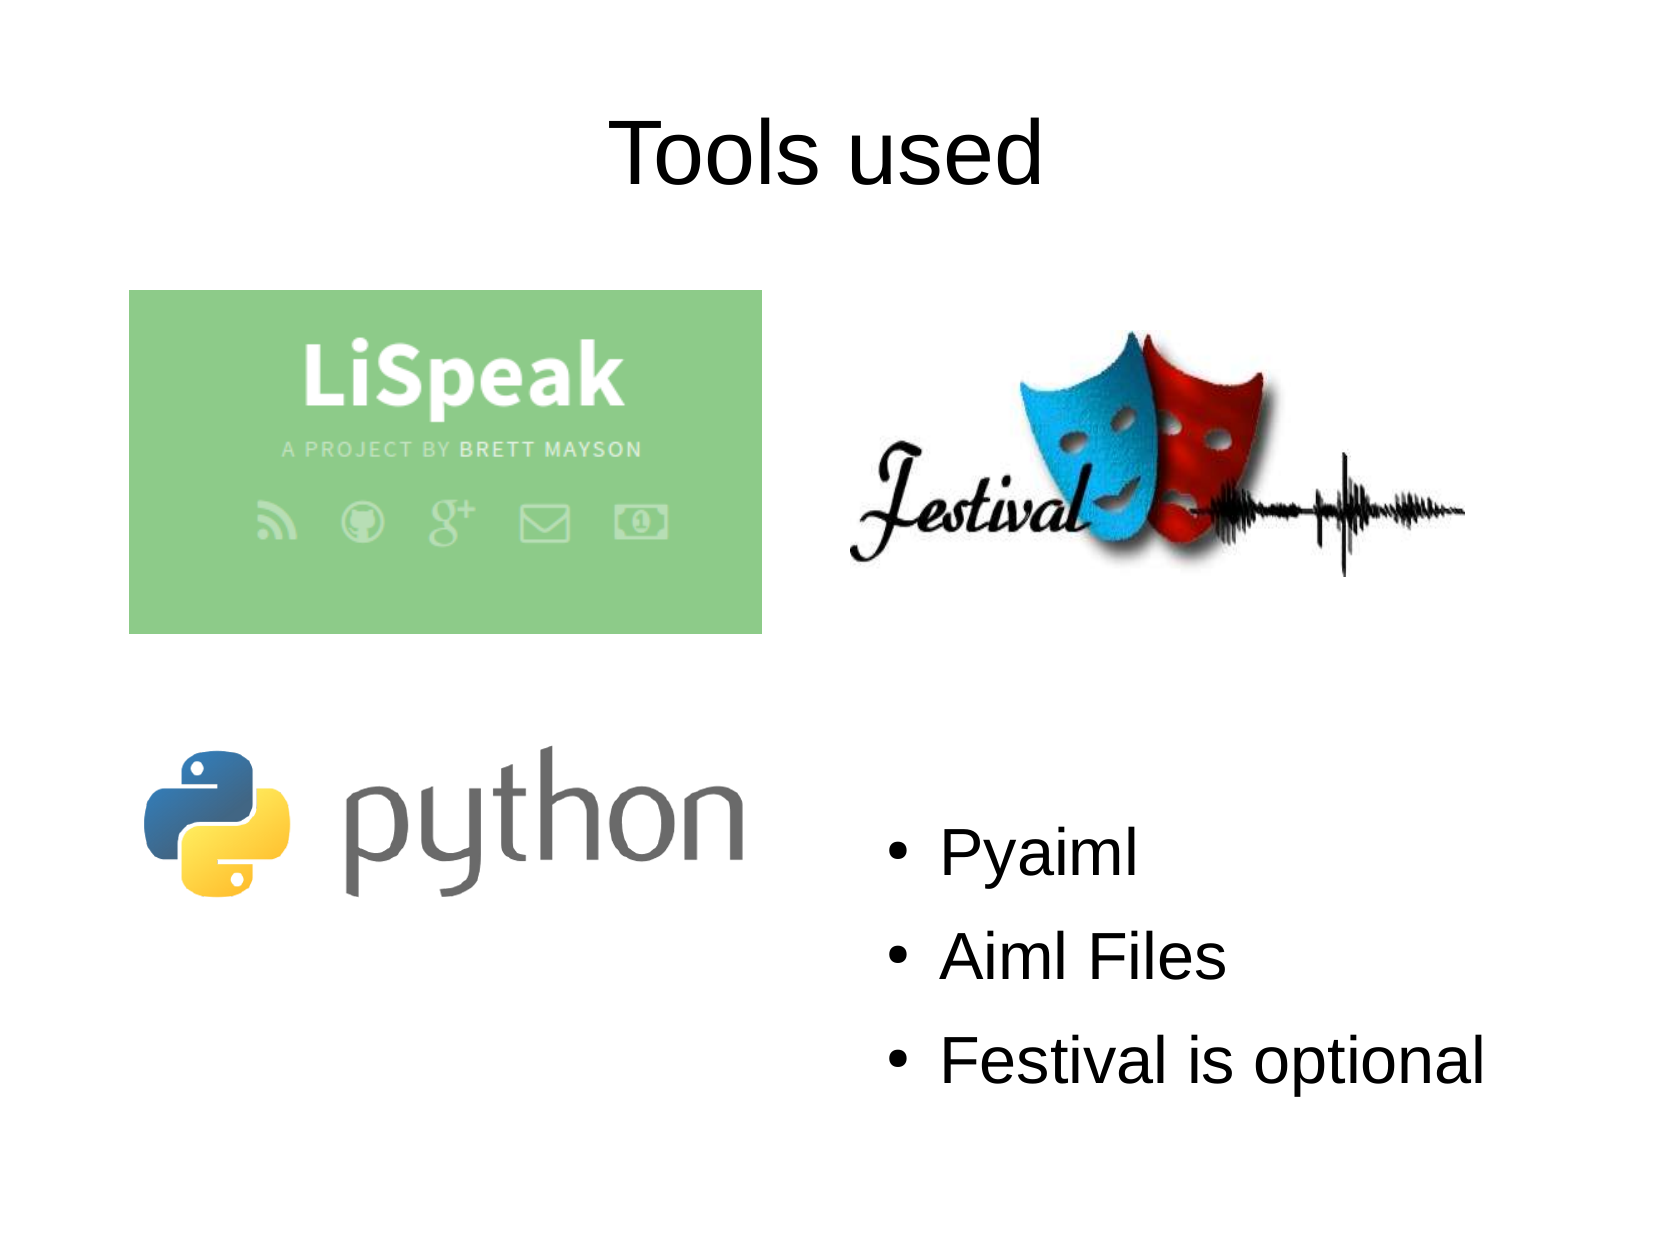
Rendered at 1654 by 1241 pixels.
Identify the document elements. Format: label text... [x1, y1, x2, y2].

picture [850, 330, 1465, 577]
picture [123, 665, 769, 1009]
picture [129, 290, 762, 634]
list Pyaiml Aiml Files Festival is optional [868, 814, 1595, 1159]
title Tools used [82, 49, 1571, 257]
